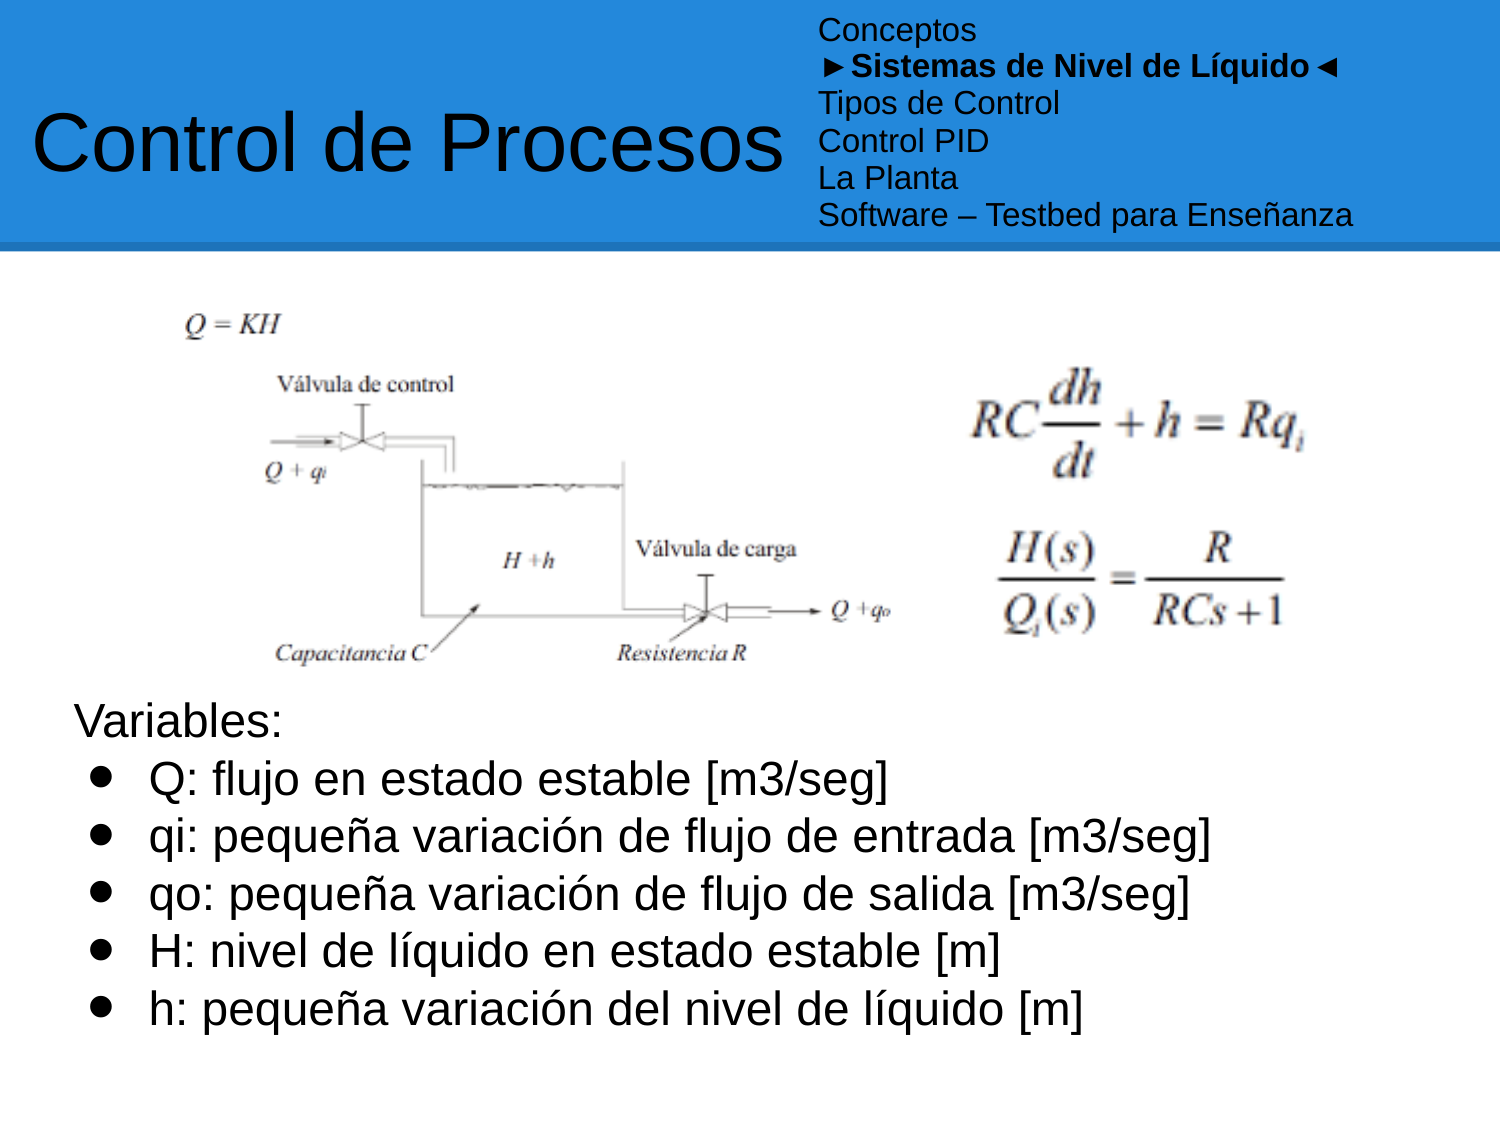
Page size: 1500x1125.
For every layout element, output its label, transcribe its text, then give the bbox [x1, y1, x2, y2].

title Control de Procesos [15, 21, 803, 240]
text_box [946, 336, 1348, 663]
text_box [174, 300, 907, 675]
list Variables: Q: flujo en estado estable [m3/seg] qi: pequeña variación de flujo de entrada [m3/seg] qo: pequeña variación de flujo de salida [m3/seg] H: nivel de líquido en estado estable [m] h: pequeña variación del nivel de líquido [m] [58, 675, 1442, 1052]
text_box Conceptos ►Sistemas de Nivel de Líquido◄ Tipos de Control Control PID La Planta Software – Testbed para Enseñanza [803, 3, 1489, 244]
